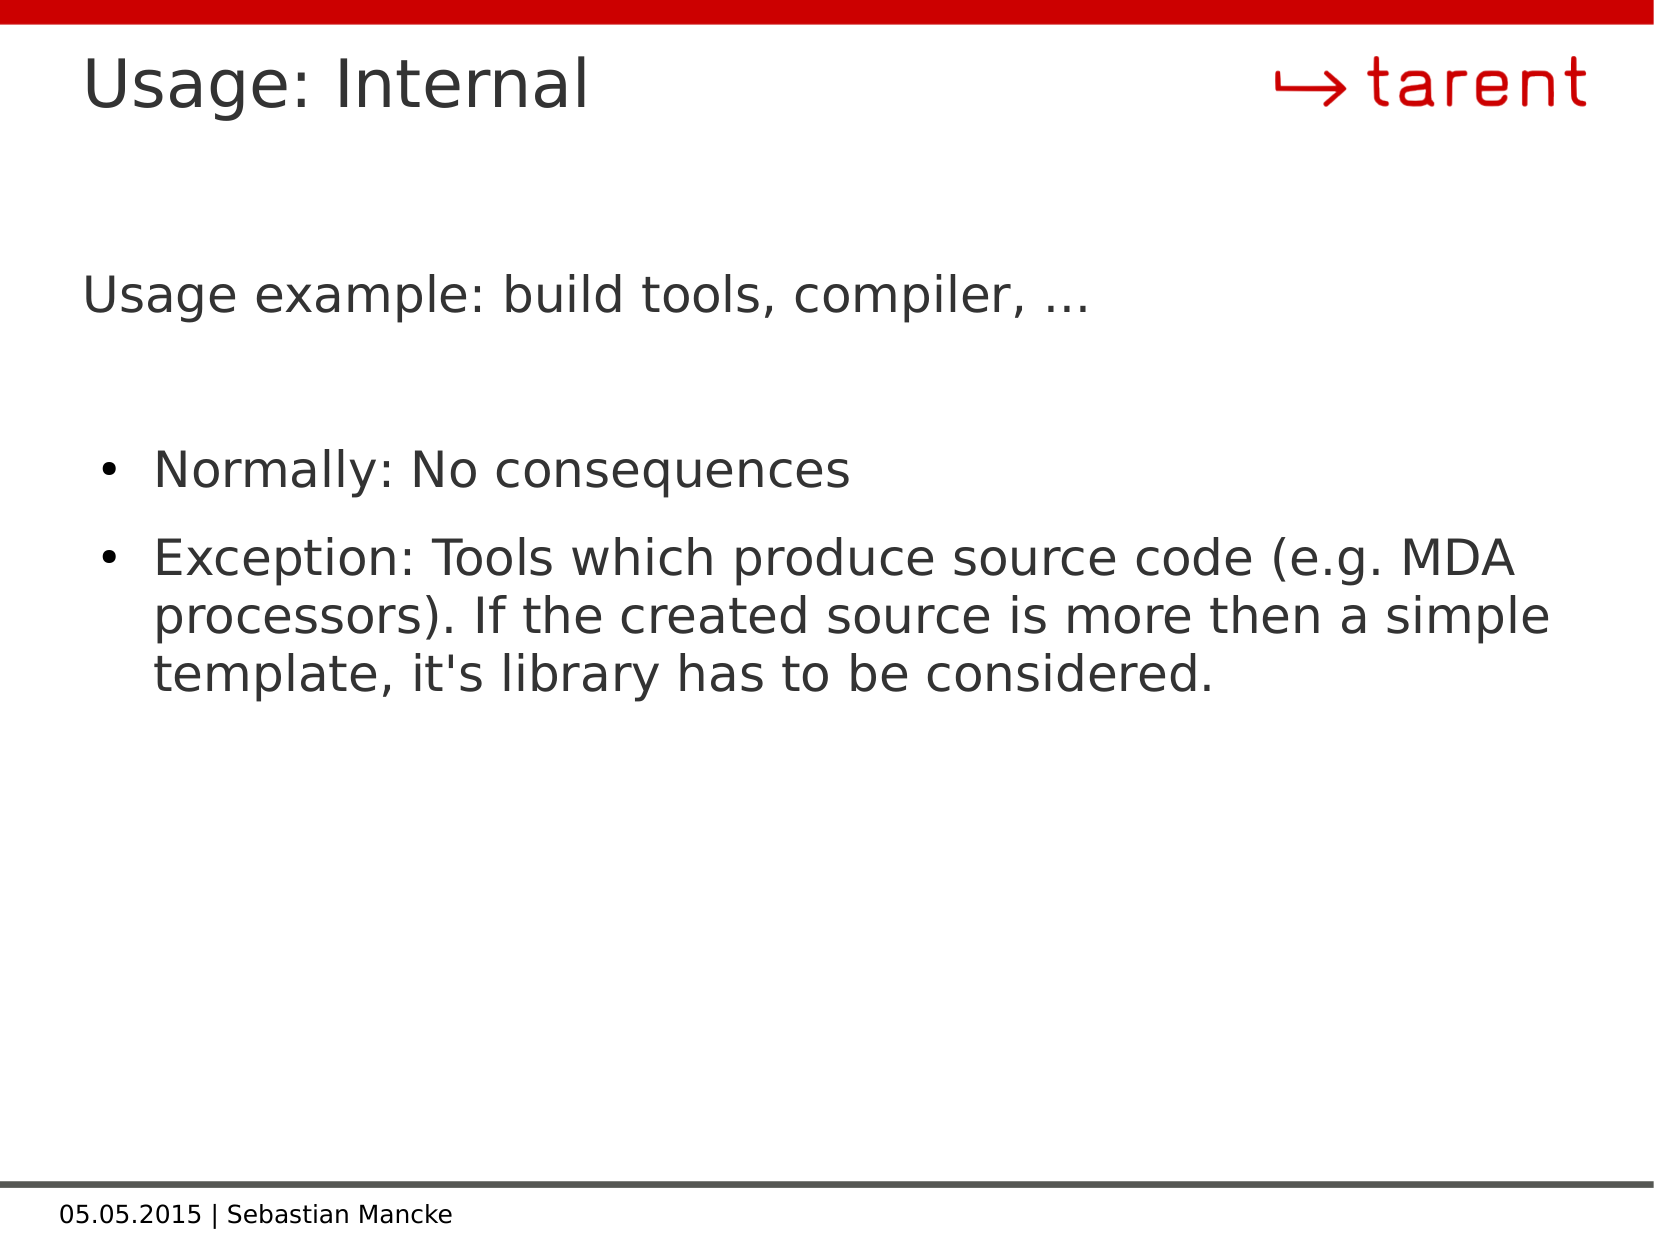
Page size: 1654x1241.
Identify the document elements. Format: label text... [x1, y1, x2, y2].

picture [0, 1181, 1654, 1188]
list Usage example: build tools, compiler, ... Normally: No consequences Exception: Tools which produce source code (e.g. MDA processors). If the created source is more then a simple template, it's library has to be considered. [82, 265, 1571, 1094]
picture [0, 0, 1654, 26]
title Usage: Internal [82, 35, 1571, 134]
picture [1571, 51, 1612, 120]
